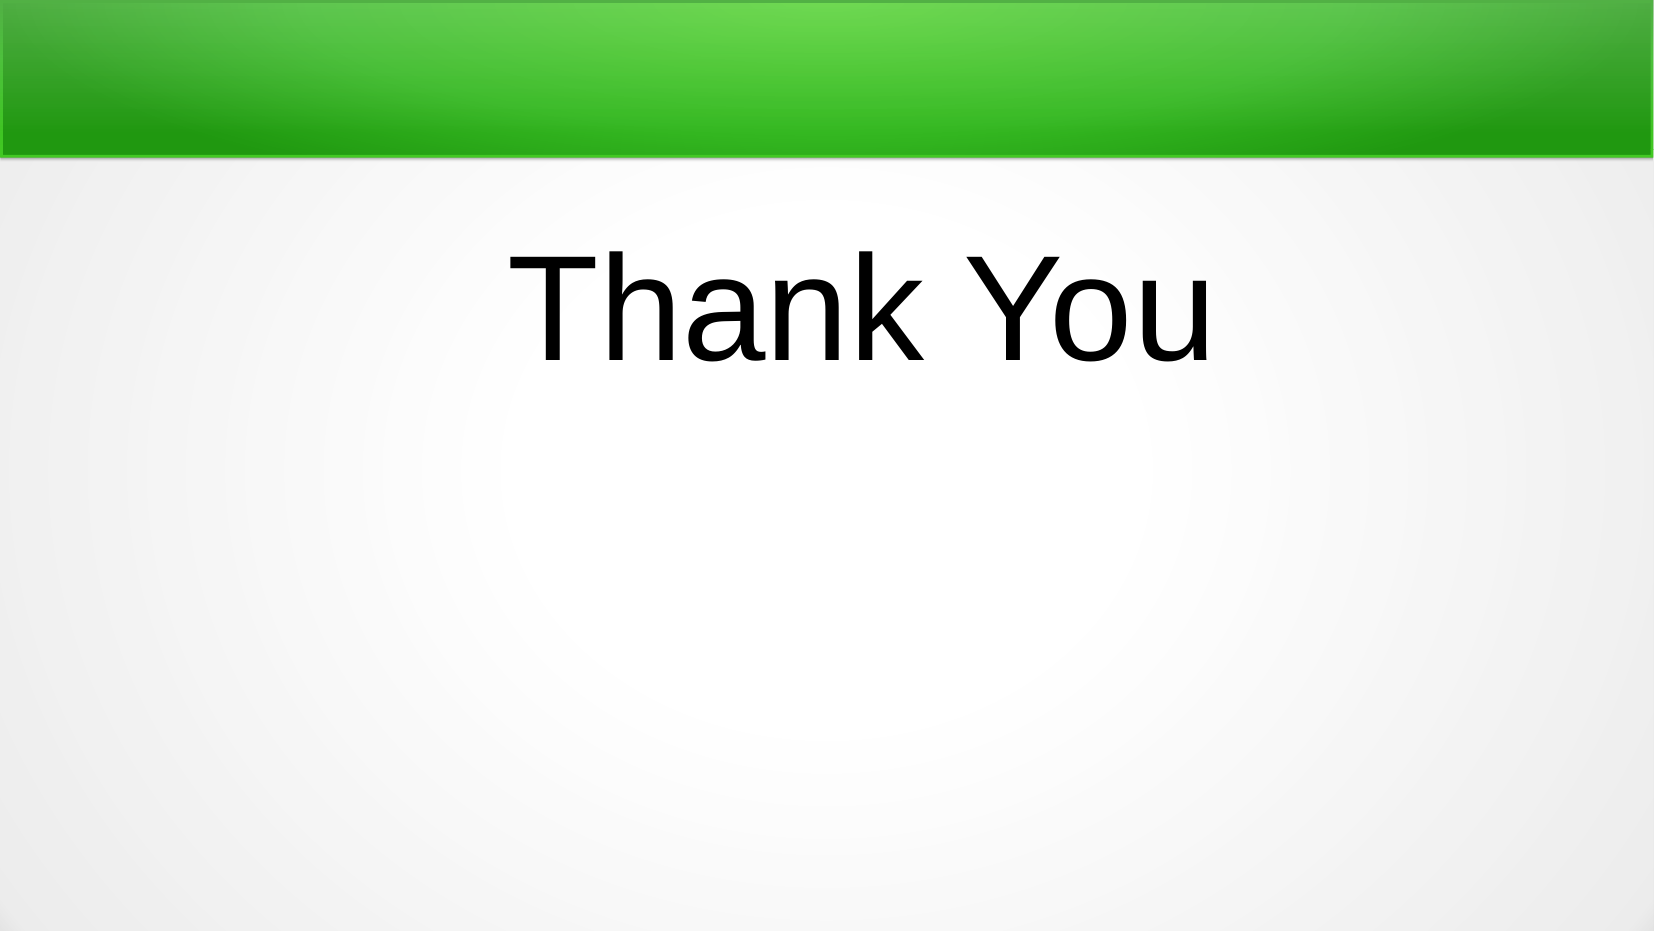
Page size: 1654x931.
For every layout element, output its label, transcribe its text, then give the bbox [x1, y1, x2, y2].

list Thank You [82, 224, 1571, 764]
